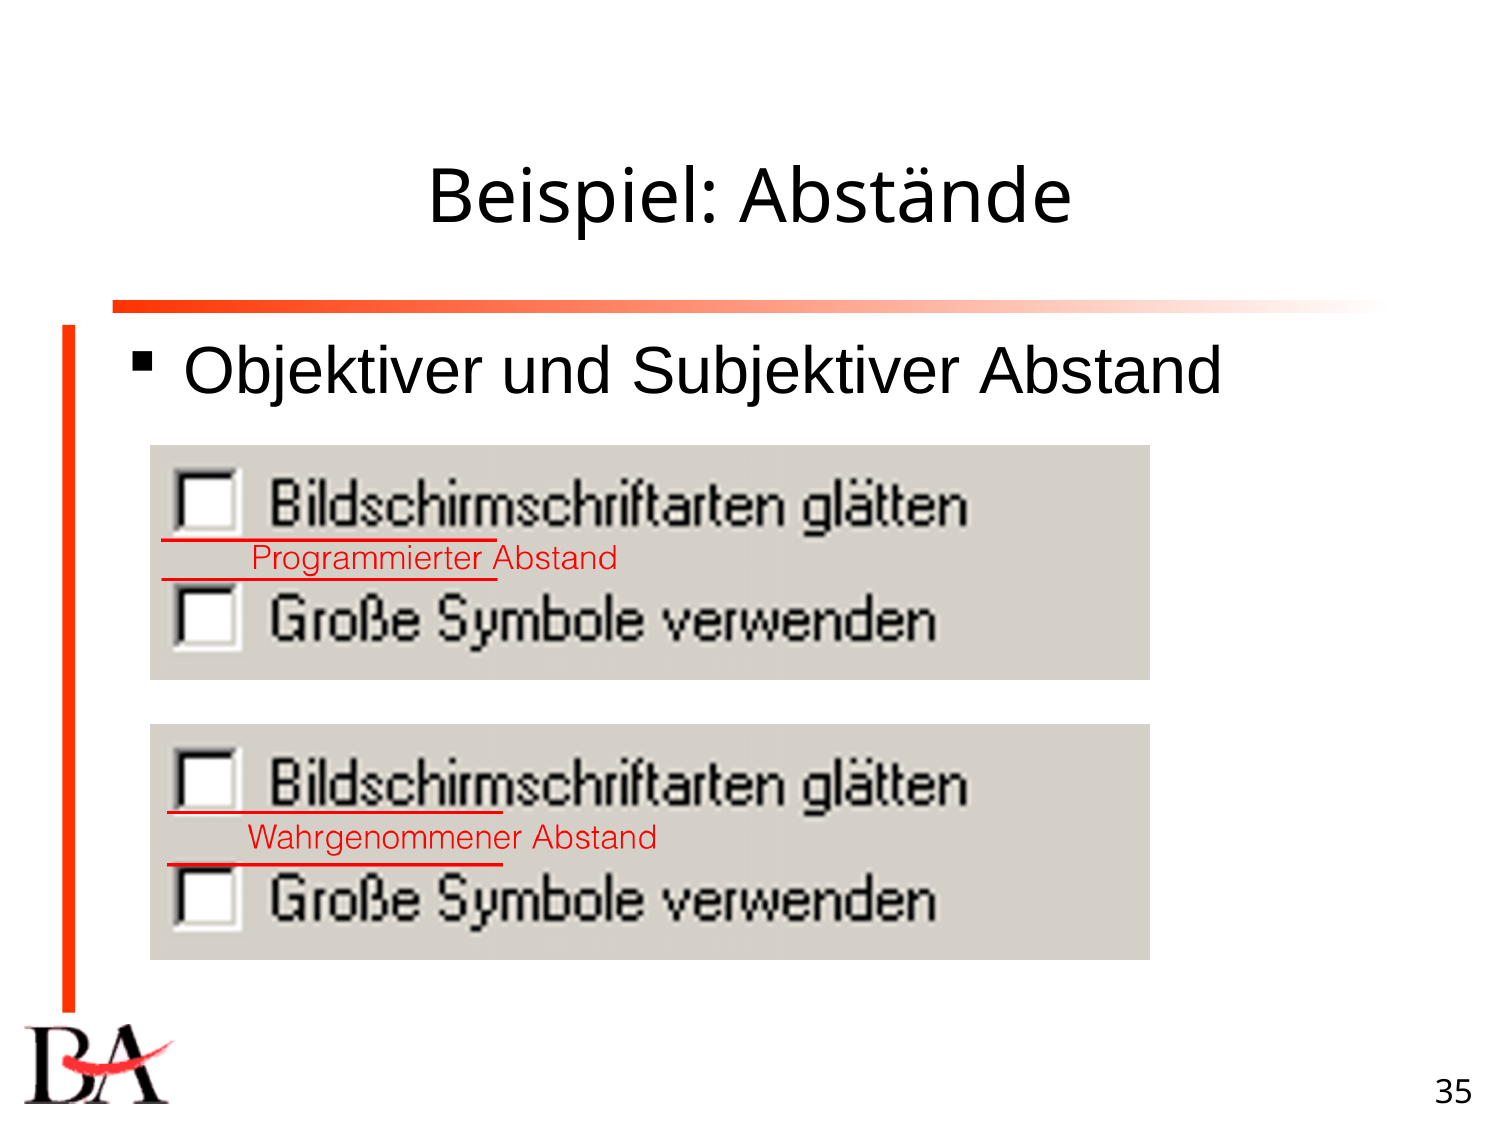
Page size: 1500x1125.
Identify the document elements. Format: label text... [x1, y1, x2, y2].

title Beispiel: Abstände [112, 99, 1388, 288]
list Objektiver und Subjektiver Abstand [112, 324, 1388, 438]
picture [24, 1024, 175, 1104]
chart [150, 445, 1150, 680]
chart [150, 725, 1150, 960]
